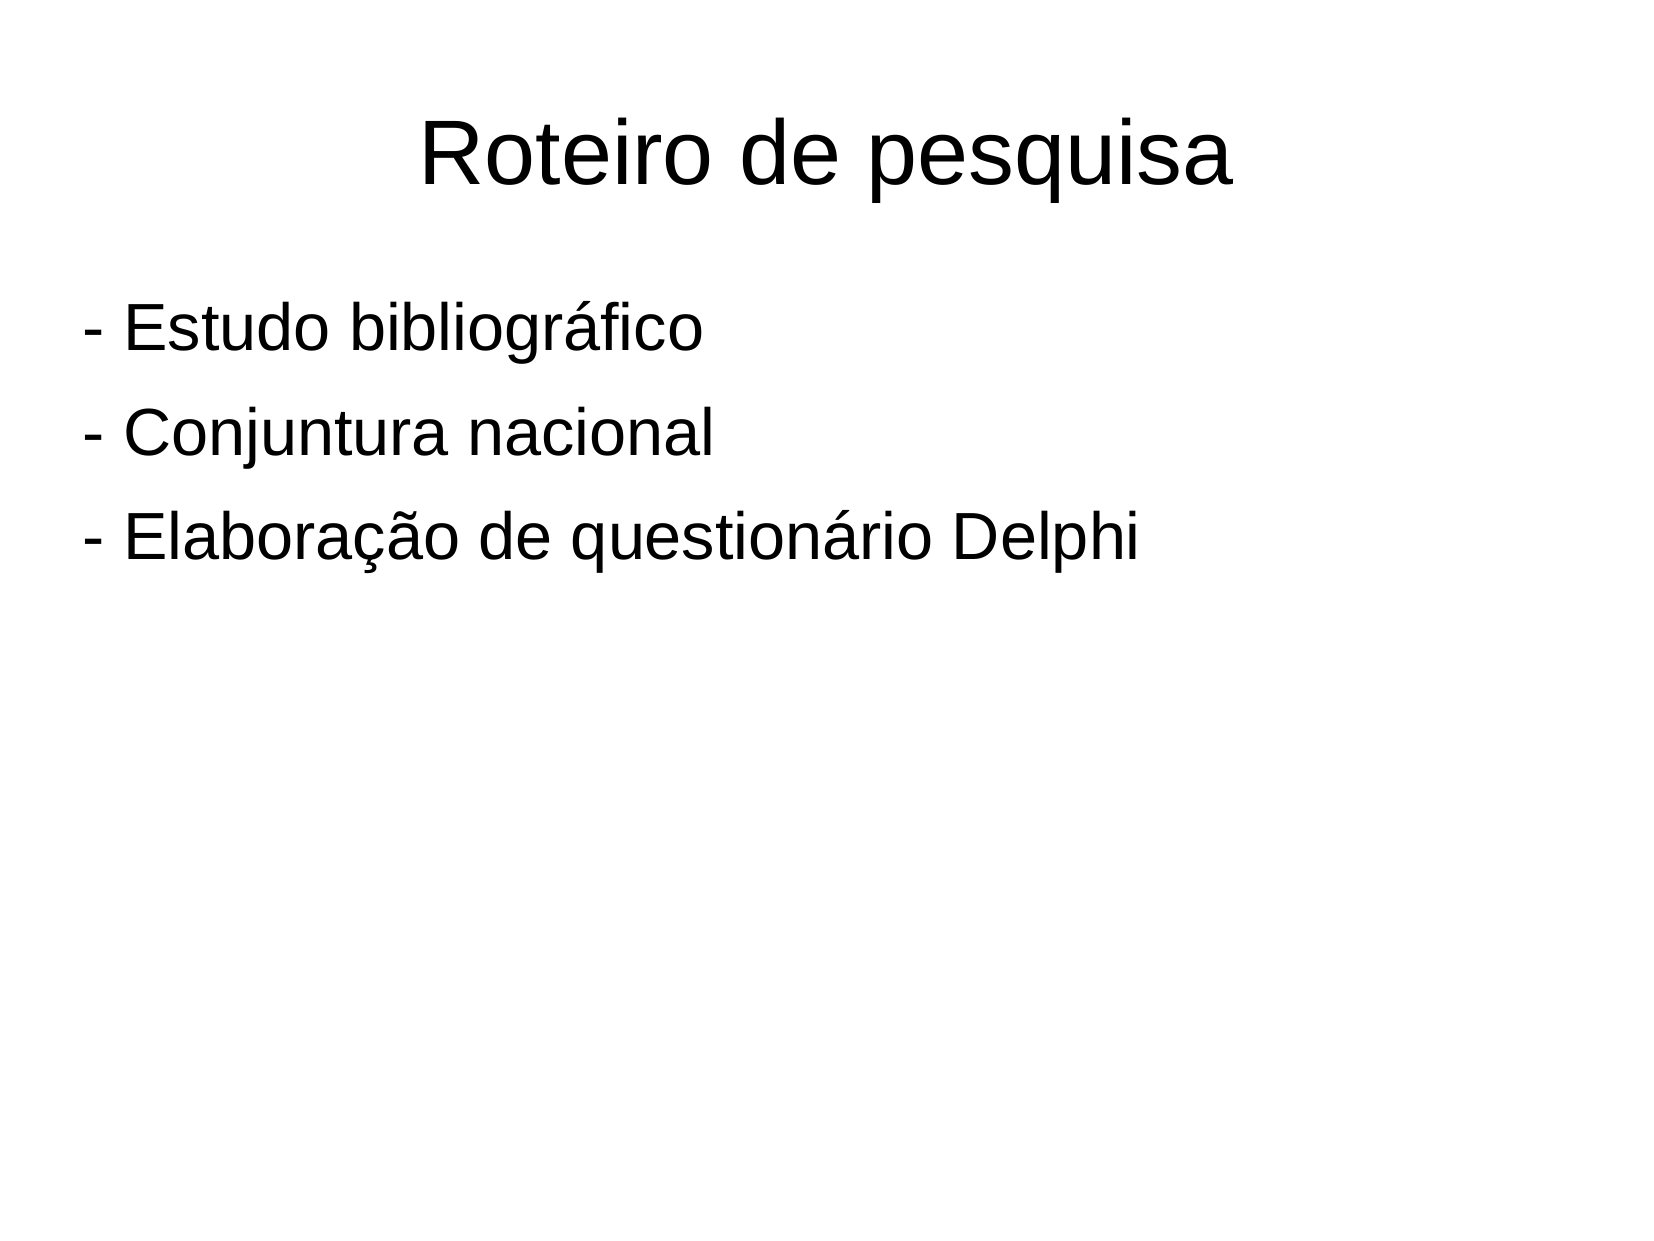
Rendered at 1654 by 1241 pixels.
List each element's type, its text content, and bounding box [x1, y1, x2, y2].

list - Estudo bibliográfico - Conjuntura nacional - Elaboração de questionário Delphi [82, 290, 1571, 1010]
title Roteiro de pesquisa [82, 49, 1571, 257]
